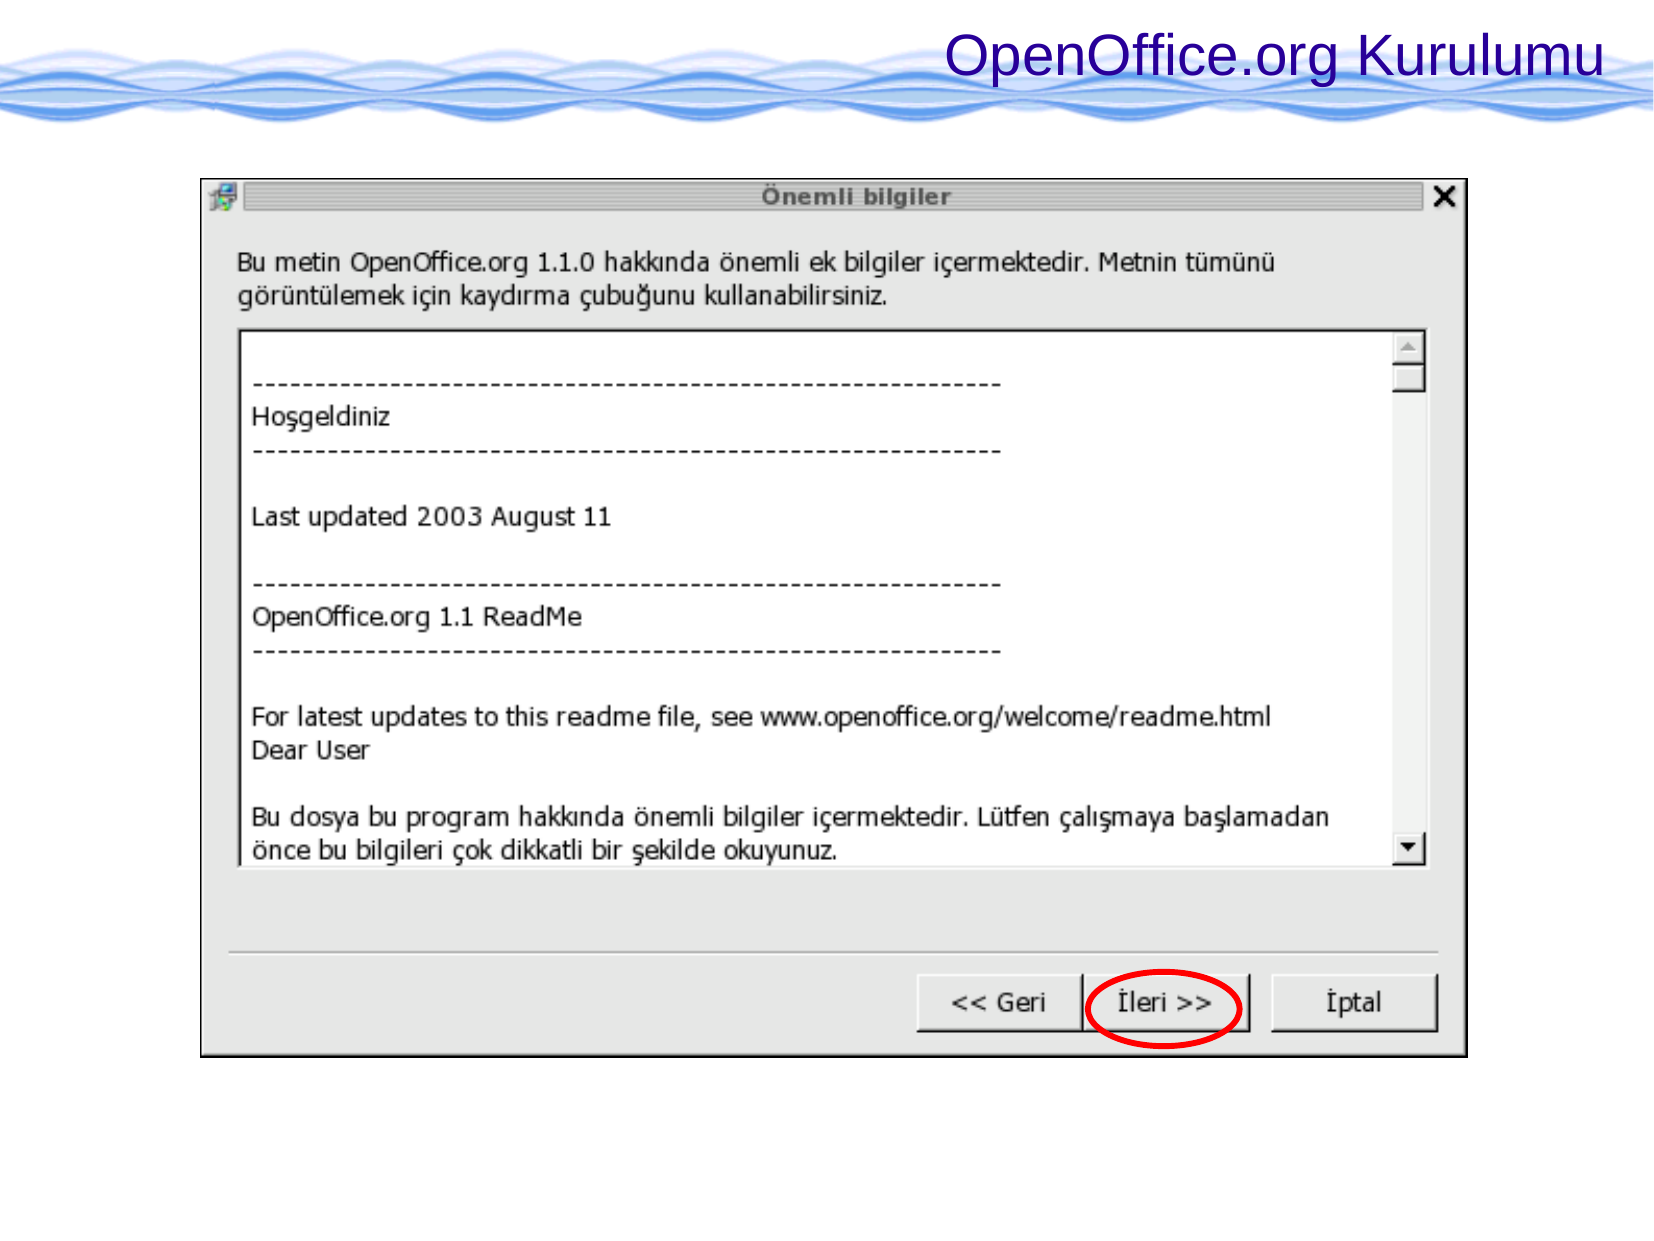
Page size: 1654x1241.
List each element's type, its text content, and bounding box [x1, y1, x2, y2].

picture [200, 178, 1468, 1058]
picture [0, 41, 1654, 129]
text_box OpenOffice.org Kurulumu [587, 15, 1654, 96]
